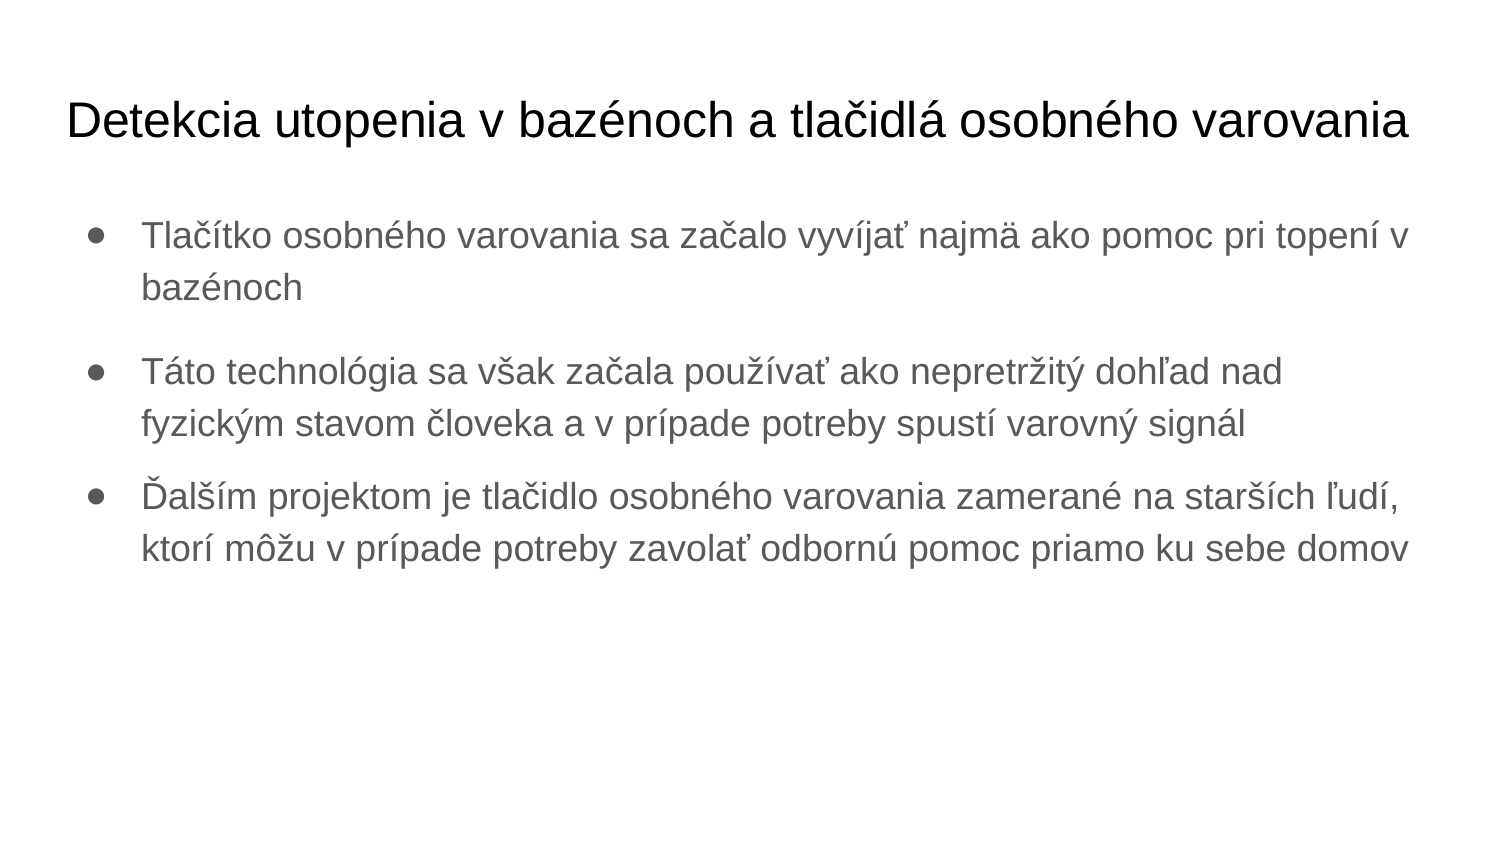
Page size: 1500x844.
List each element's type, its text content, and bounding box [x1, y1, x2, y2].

list Tlačítko osobného varovania sa začalo vyvíjať najmä ako pomoc pri topení v bazénoch Táto technológia sa však začala používať ako nepretržitý dohľad nad fyzickým stavom človeka a v prípade potreby spustí varovný signál Ďalším projektom je tlačidlo osobného varovania zamerané na starších ľudí, ktorí môžu v prípade potreby zavolať odbornú pomoc priamo ku sebe domov [51, 189, 1449, 750]
title Detekcia utopenia v bazénoch a tlačidlá osobného varovania [51, 72, 1449, 167]
